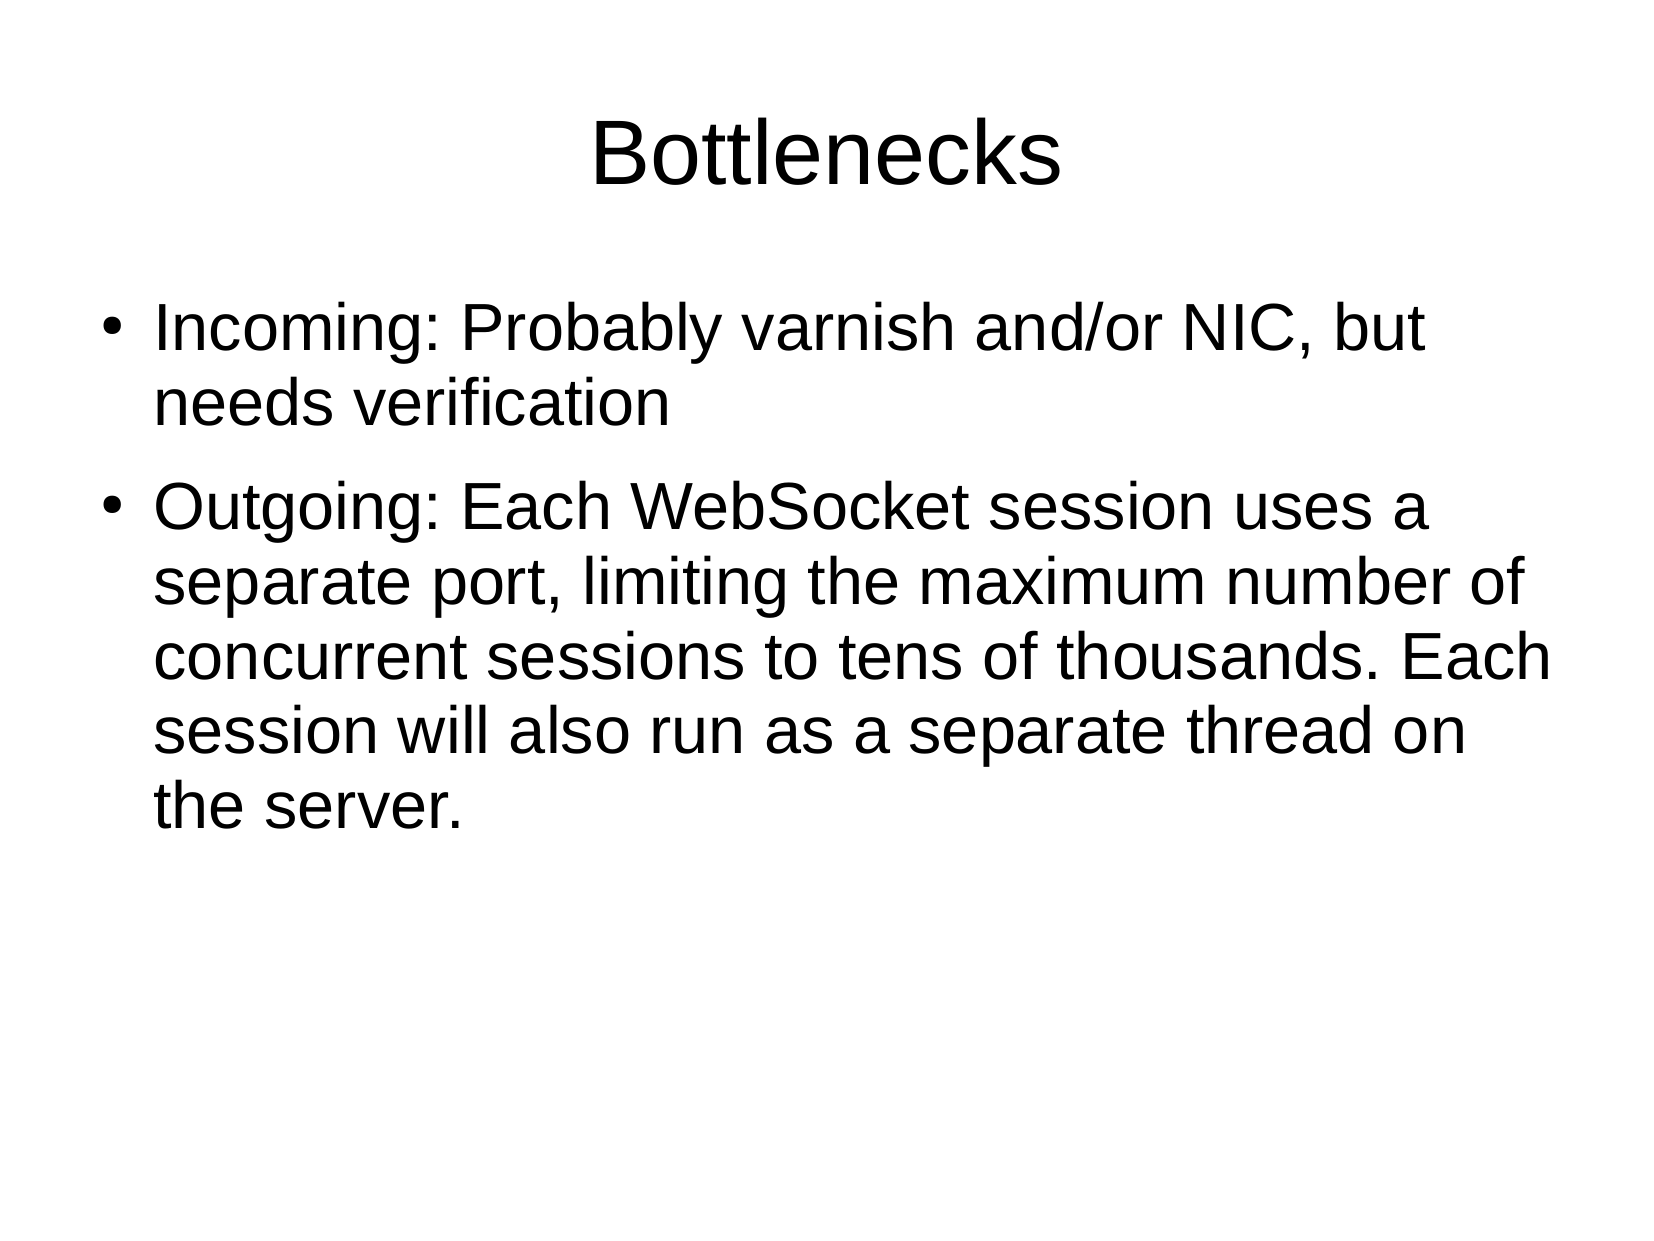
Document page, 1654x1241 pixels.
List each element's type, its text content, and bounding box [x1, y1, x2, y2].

title Bottlenecks [82, 49, 1571, 257]
list Incoming: Probably varnish and/or NIC, but needs verification Outgoing: Each WebSocket session uses a separate port, limiting the maximum number of concurrent sessions to tens of thousands. Each session will also run as a separate thread on the server. [82, 290, 1571, 1010]
